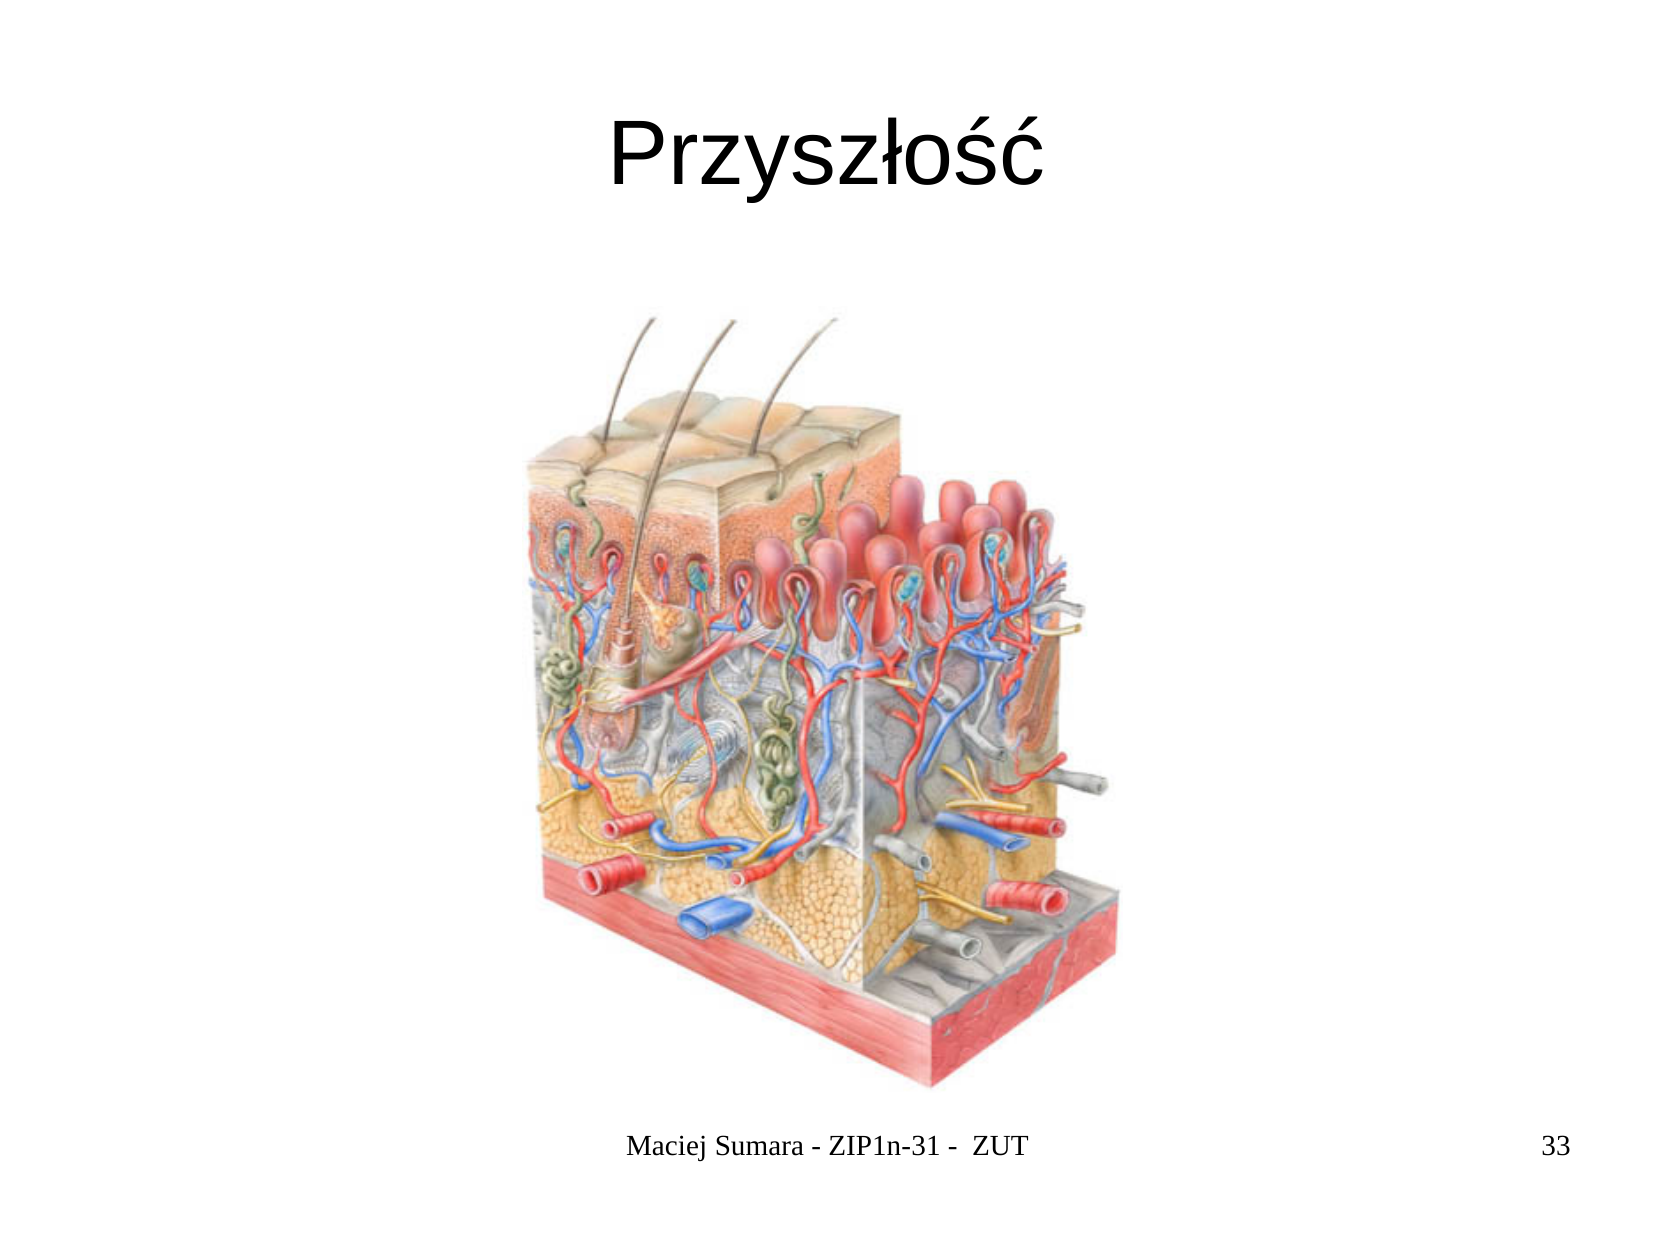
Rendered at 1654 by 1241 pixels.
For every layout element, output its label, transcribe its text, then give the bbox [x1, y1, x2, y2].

subtitle . [82, 297, 1571, 1102]
title Przyszłość [82, 56, 1571, 250]
picture [522, 306, 1123, 1093]
